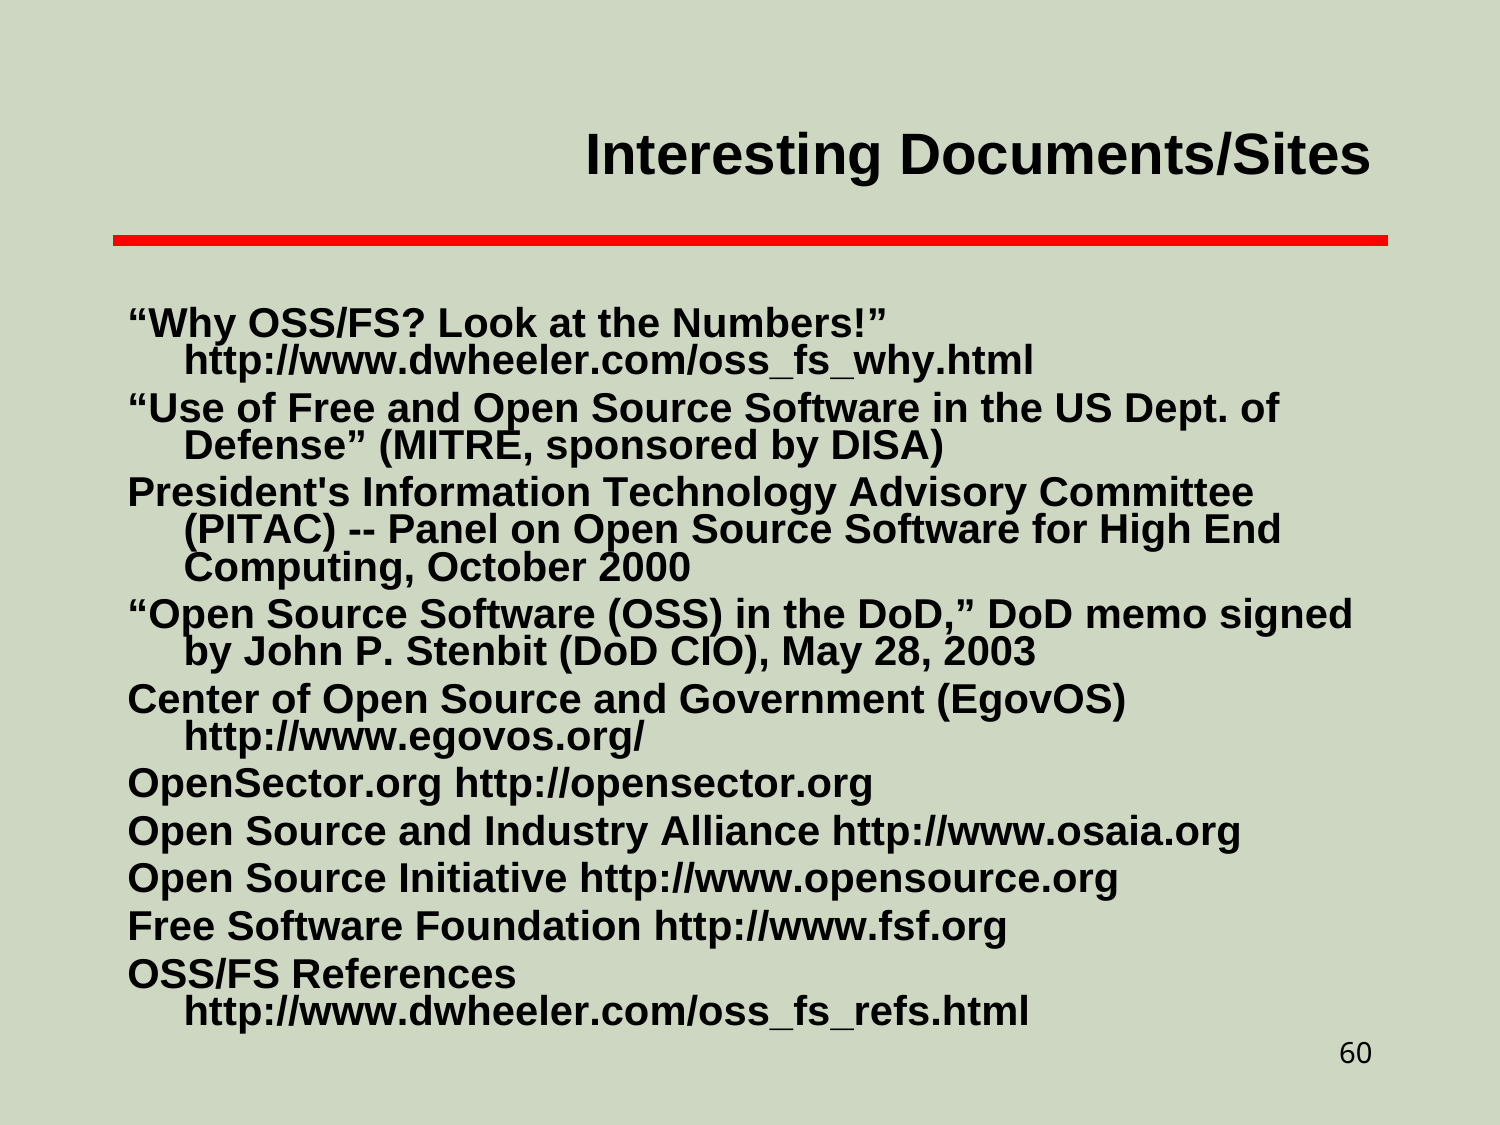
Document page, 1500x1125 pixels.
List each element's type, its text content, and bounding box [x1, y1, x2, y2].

list “Why OSS/FS? Look at the Numbers!” http://www.dwheeler.com/oss_fs_why.html “Use of Free and Open Source Software in the US Dept. of Defense” (MITRE, sponsored by DISA) President's Information Technology Advisory Committee (PITAC) -- Panel on Open Source Software for High End Computing, October 2000 “Open Source Software (OSS) in the DoD,” DoD memo signed by John P. Stenbit (DoD CIO), May 28, 2003 Center of Open Source and Government (EgovOS) http://www.egovos.org/ OpenSector.org http://opensector.org Open Source and Industry Alliance http://www.osaia.org Open Source Initiative http://www.opensource.org Free Software Foundation http://www.fsf.org OSS/FS References http://www.dwheeler.com/oss_fs_refs.html [112, 299, 1388, 1050]
title Interesting Documents/Sites [337, 85, 1388, 224]
